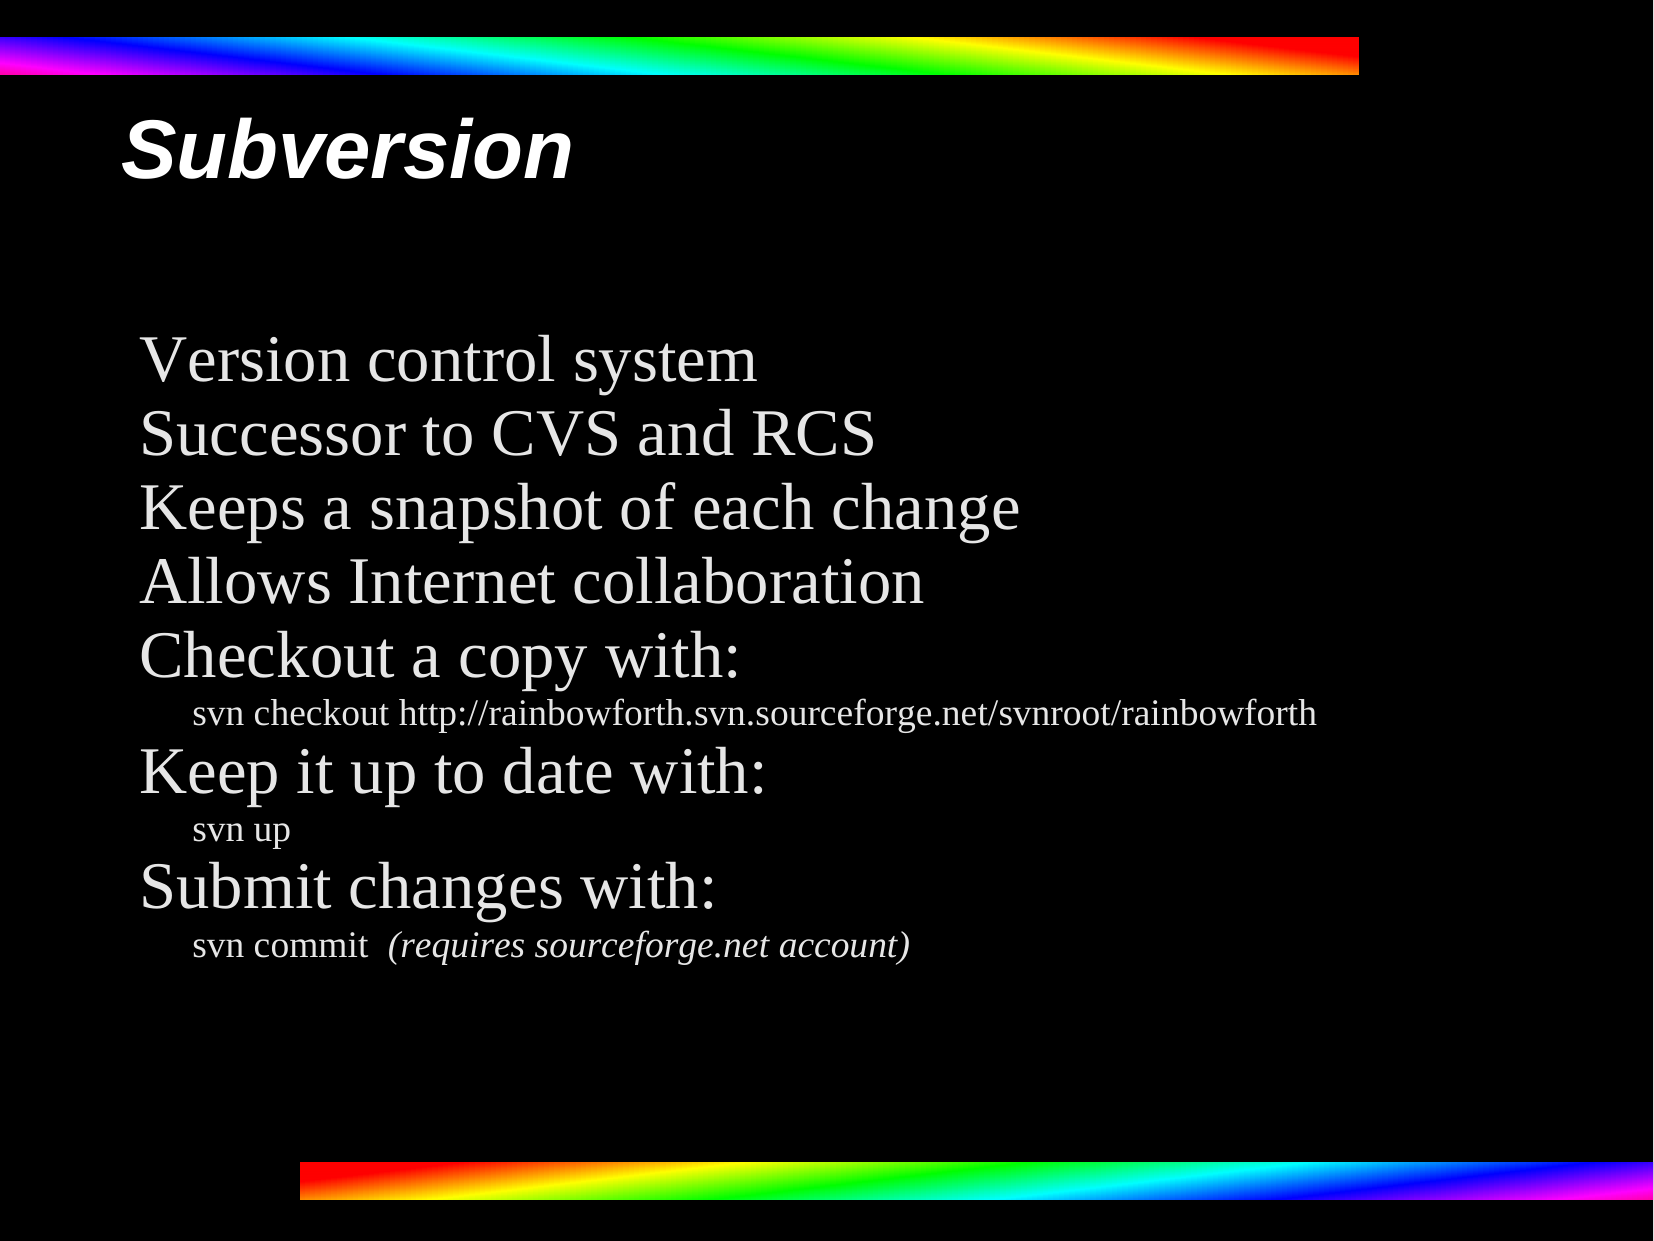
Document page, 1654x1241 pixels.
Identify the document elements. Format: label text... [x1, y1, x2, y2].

picture [0, 0, 1654, 1241]
list Version control system Successor to CVS and RCS Keeps a snapshot of each change Allows Internet collaboration Checkout a copy with: svn checkout http://rainbowforth.svn.sourceforge.net/svnroot/rainbowforth Keep it up to date with: svn up Submit changes with: svn commit (requires sourceforge.net account) [121, 322, 1561, 1118]
title Subversion [121, 53, 1534, 247]
